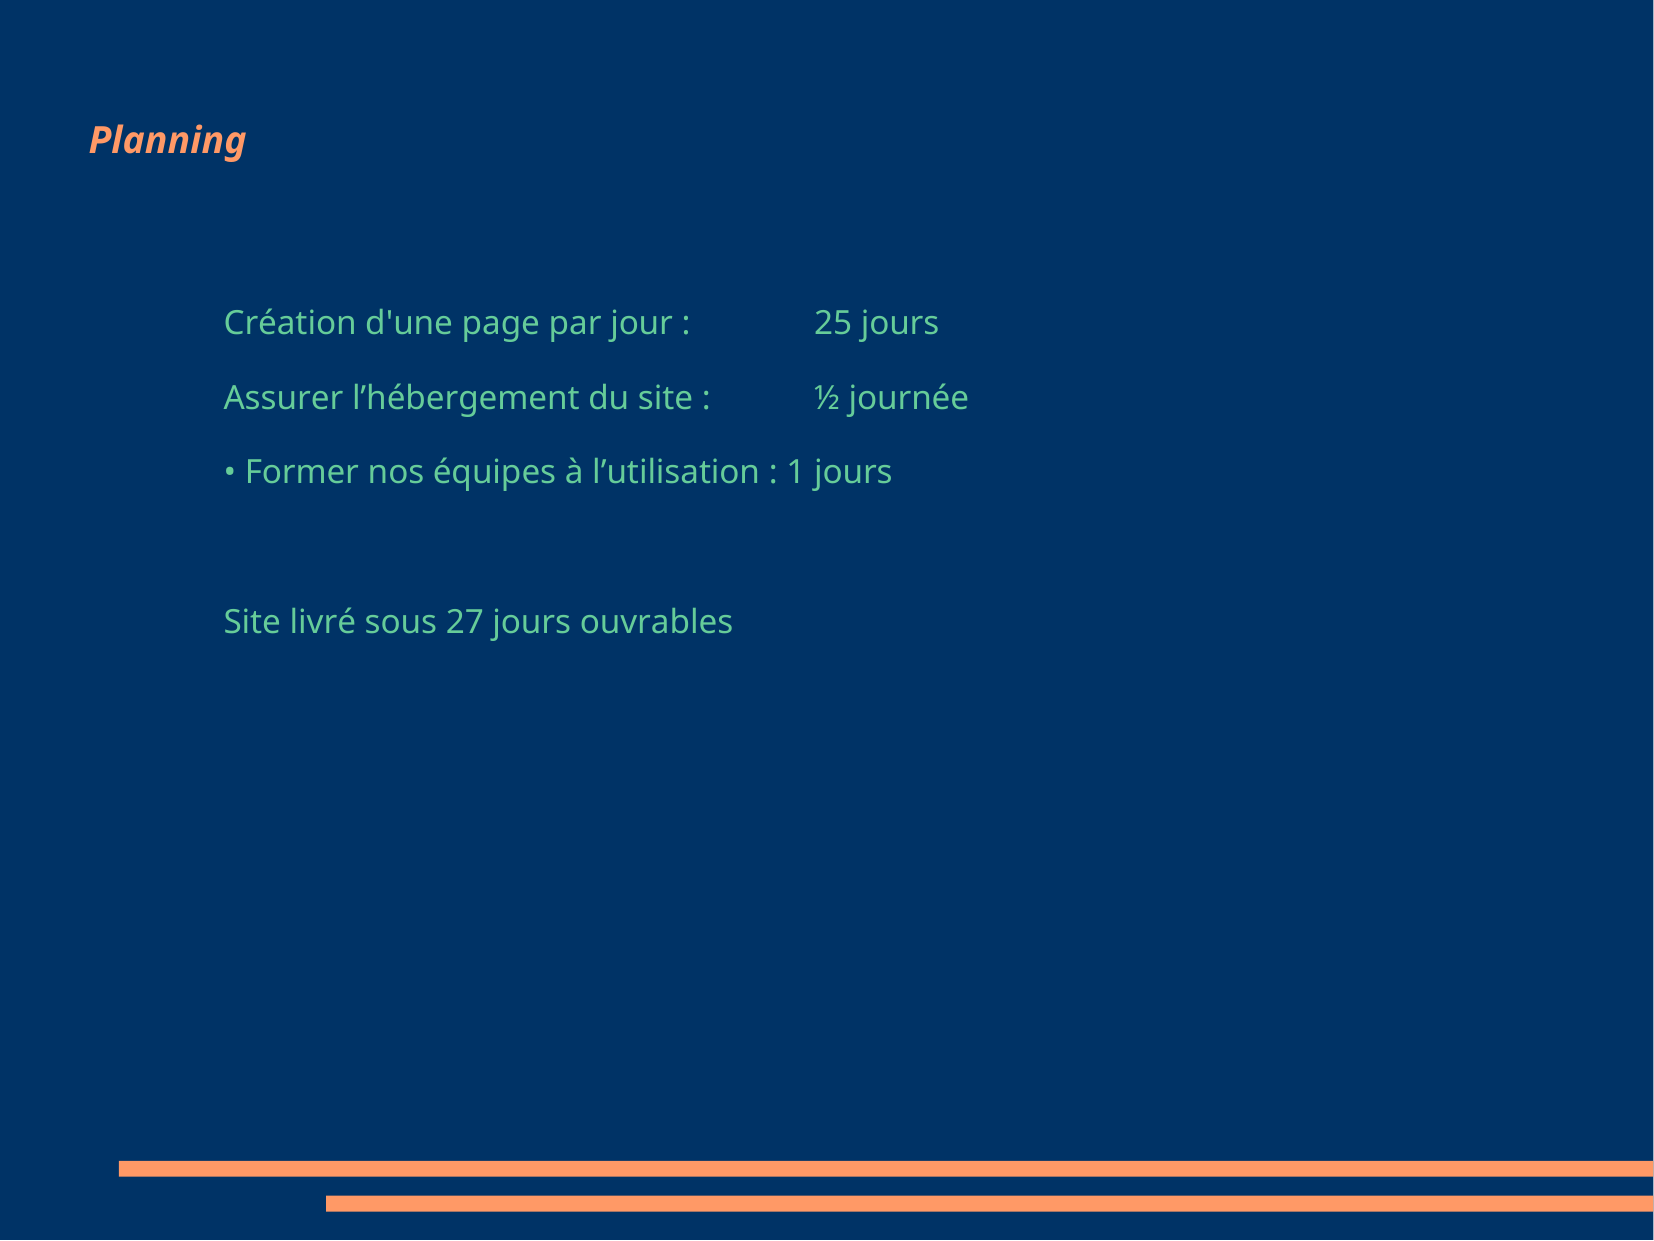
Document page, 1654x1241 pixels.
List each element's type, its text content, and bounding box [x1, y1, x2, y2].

title Planning [88, 35, 1534, 243]
list Création d'une page par jour : 25 jours Assurer l’hébergement du site : ½ journée • Former nos équipes à l’utilisation : 1 jours Site livré sous 27 jours ouvrables [152, 224, 1534, 1127]
